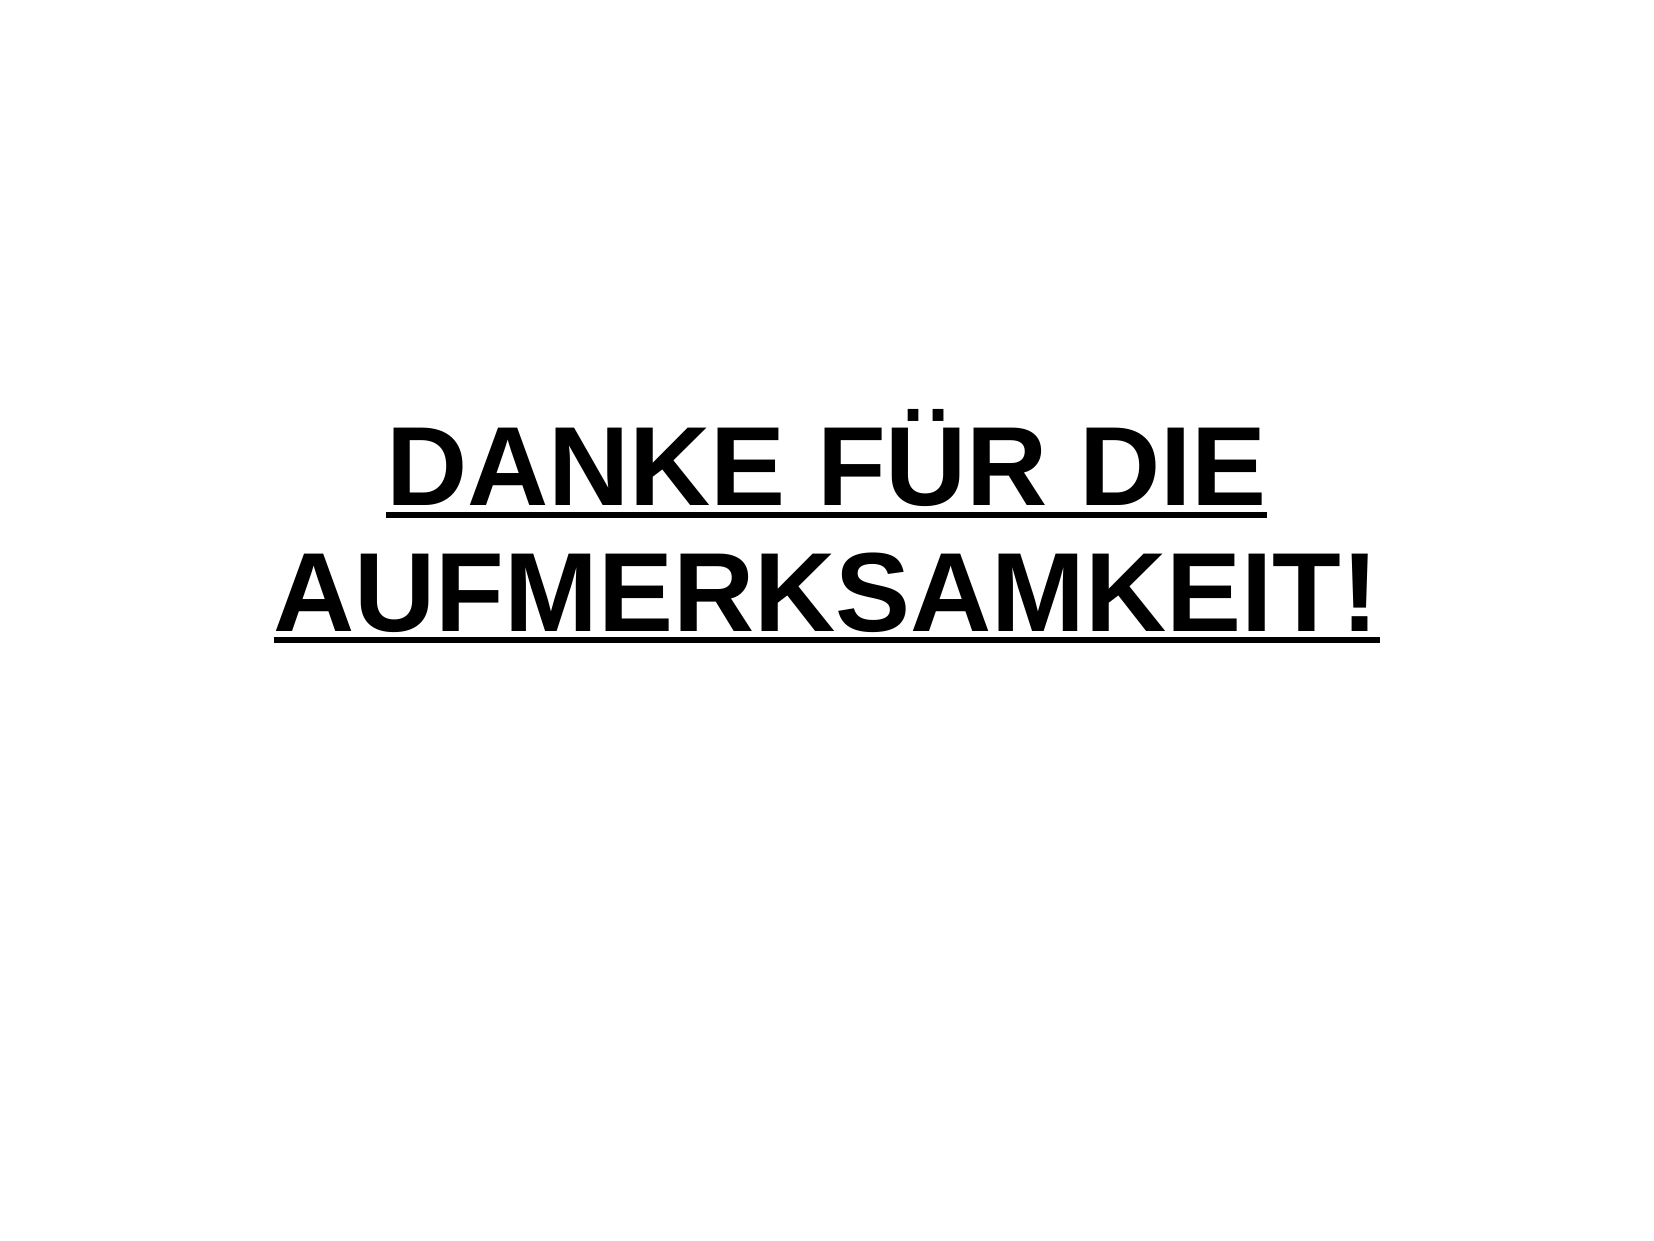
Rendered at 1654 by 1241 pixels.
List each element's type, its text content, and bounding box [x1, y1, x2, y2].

subtitle DANKE FÜR DIE AUFMERKSAMKEIT! [82, 49, 1571, 1010]
